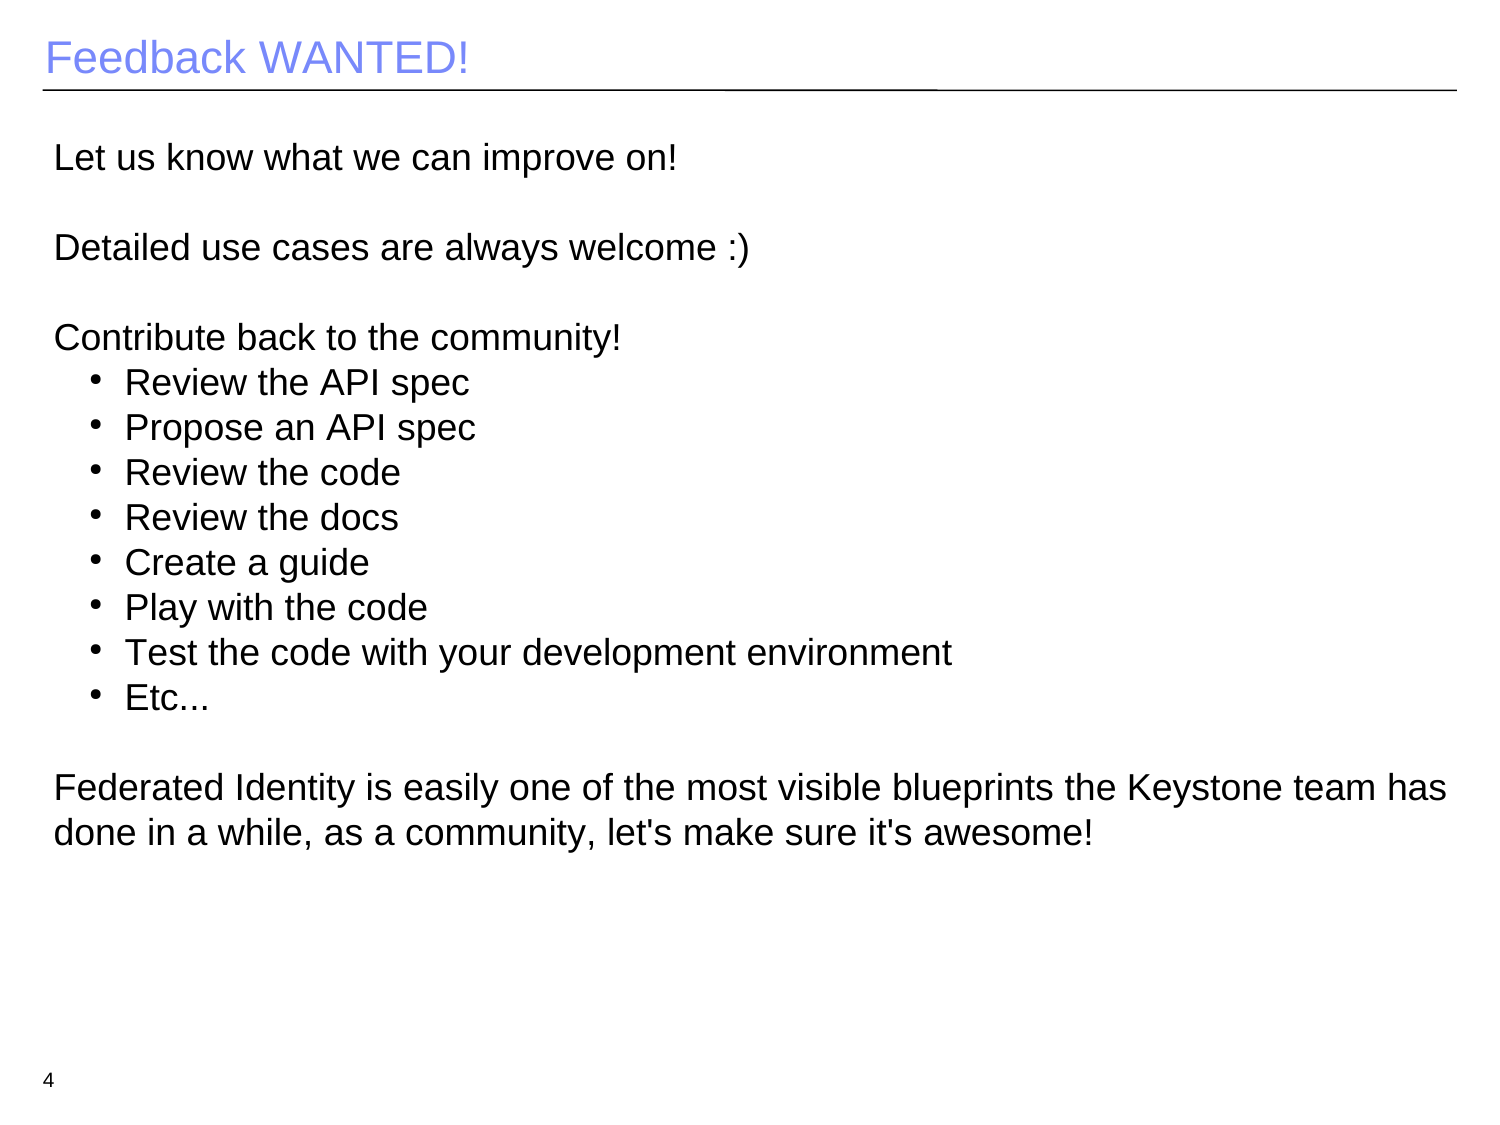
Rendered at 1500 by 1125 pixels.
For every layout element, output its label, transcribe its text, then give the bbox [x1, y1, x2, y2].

text_box Let us know what we can improve on! Detailed use cases are always welcome :) Contribute back to the community! Review the API spec Propose an API spec Review the code Review the docs Create a guide Play with the code Test the code with your development environment Etc... Federated Identity is easily one of the most visible blueprints the Keystone team has done in a while, as a community, let's make sure it's awesome! [38, 125, 1500, 861]
text_box Feedback WANTED! [29, 26, 1456, 92]
